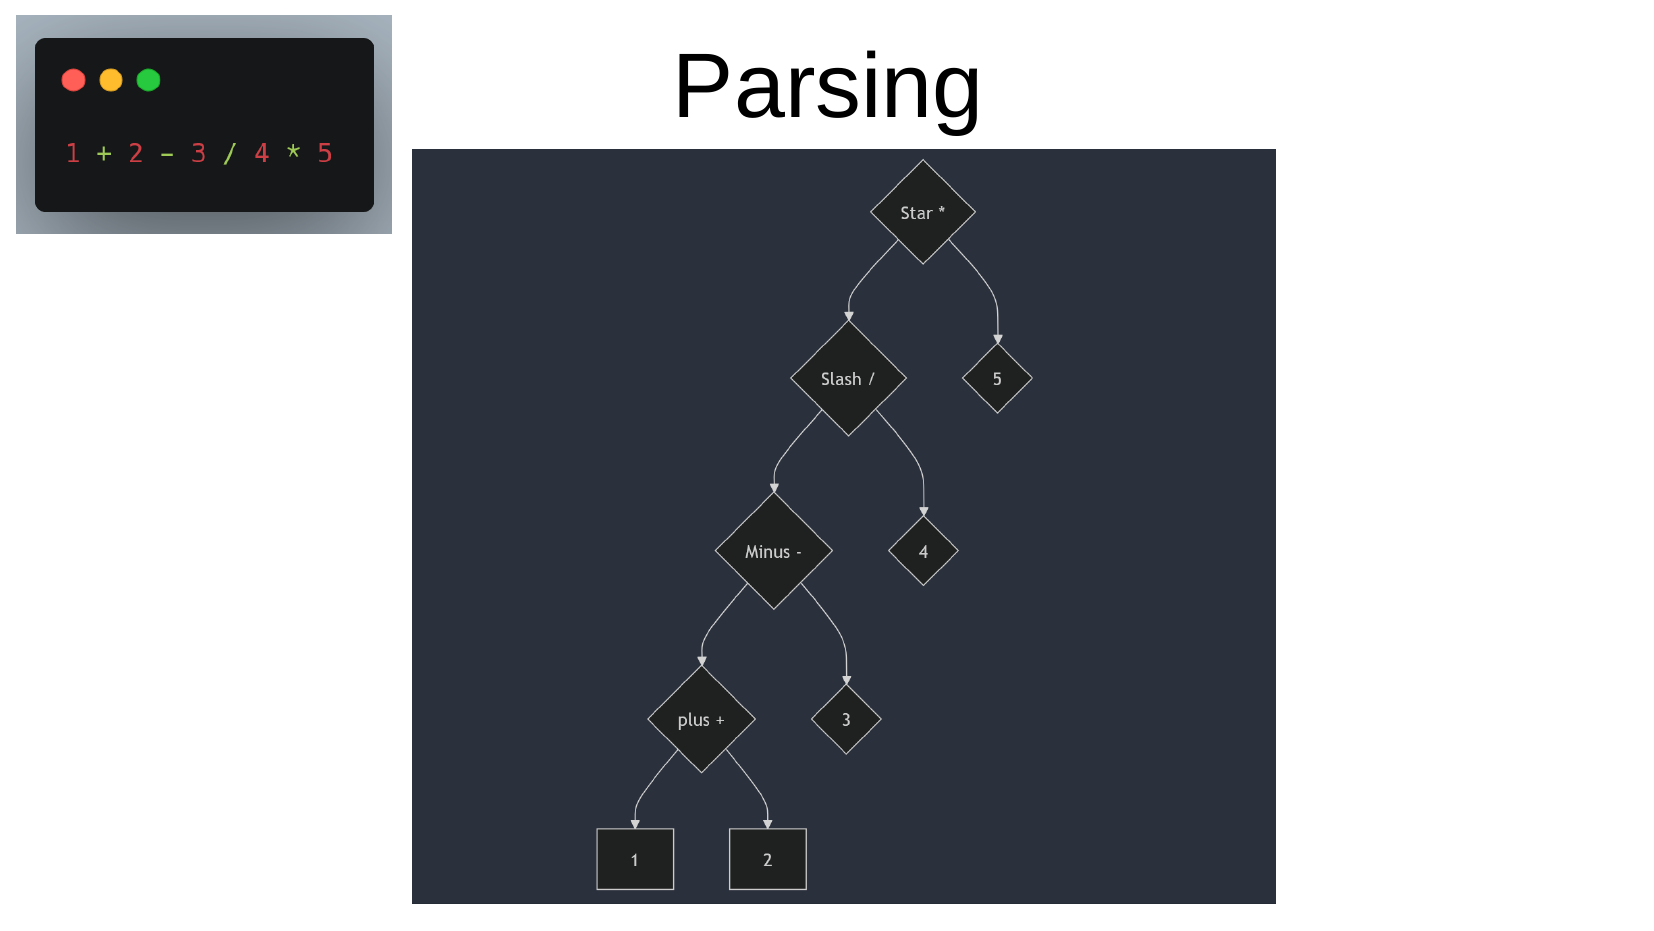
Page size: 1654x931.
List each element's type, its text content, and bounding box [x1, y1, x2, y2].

picture [412, 149, 1276, 904]
title Parsing [84, 7, 1573, 163]
picture [16, 15, 392, 234]
